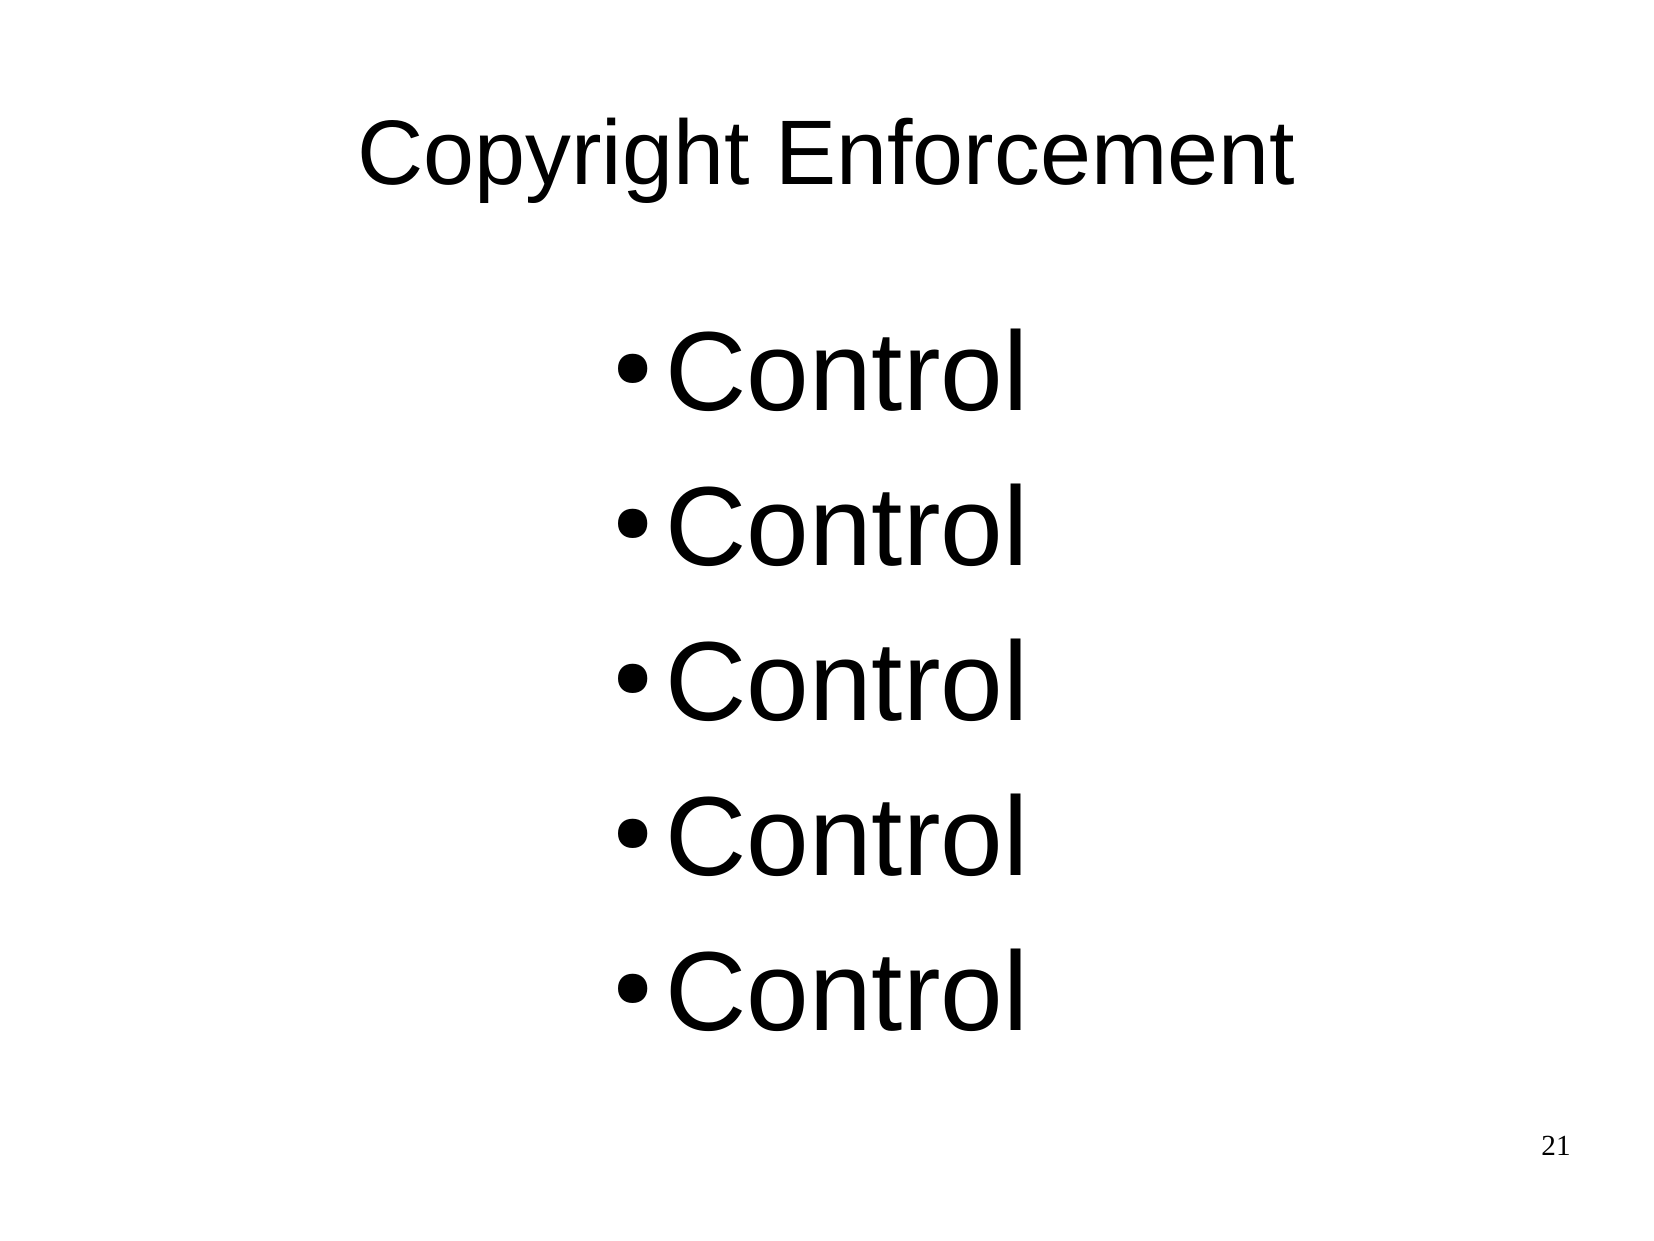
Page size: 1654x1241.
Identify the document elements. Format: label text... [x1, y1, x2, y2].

title Copyright Enforcement [82, 49, 1571, 257]
list Control Control Control Control Control [594, 308, 1195, 1055]
